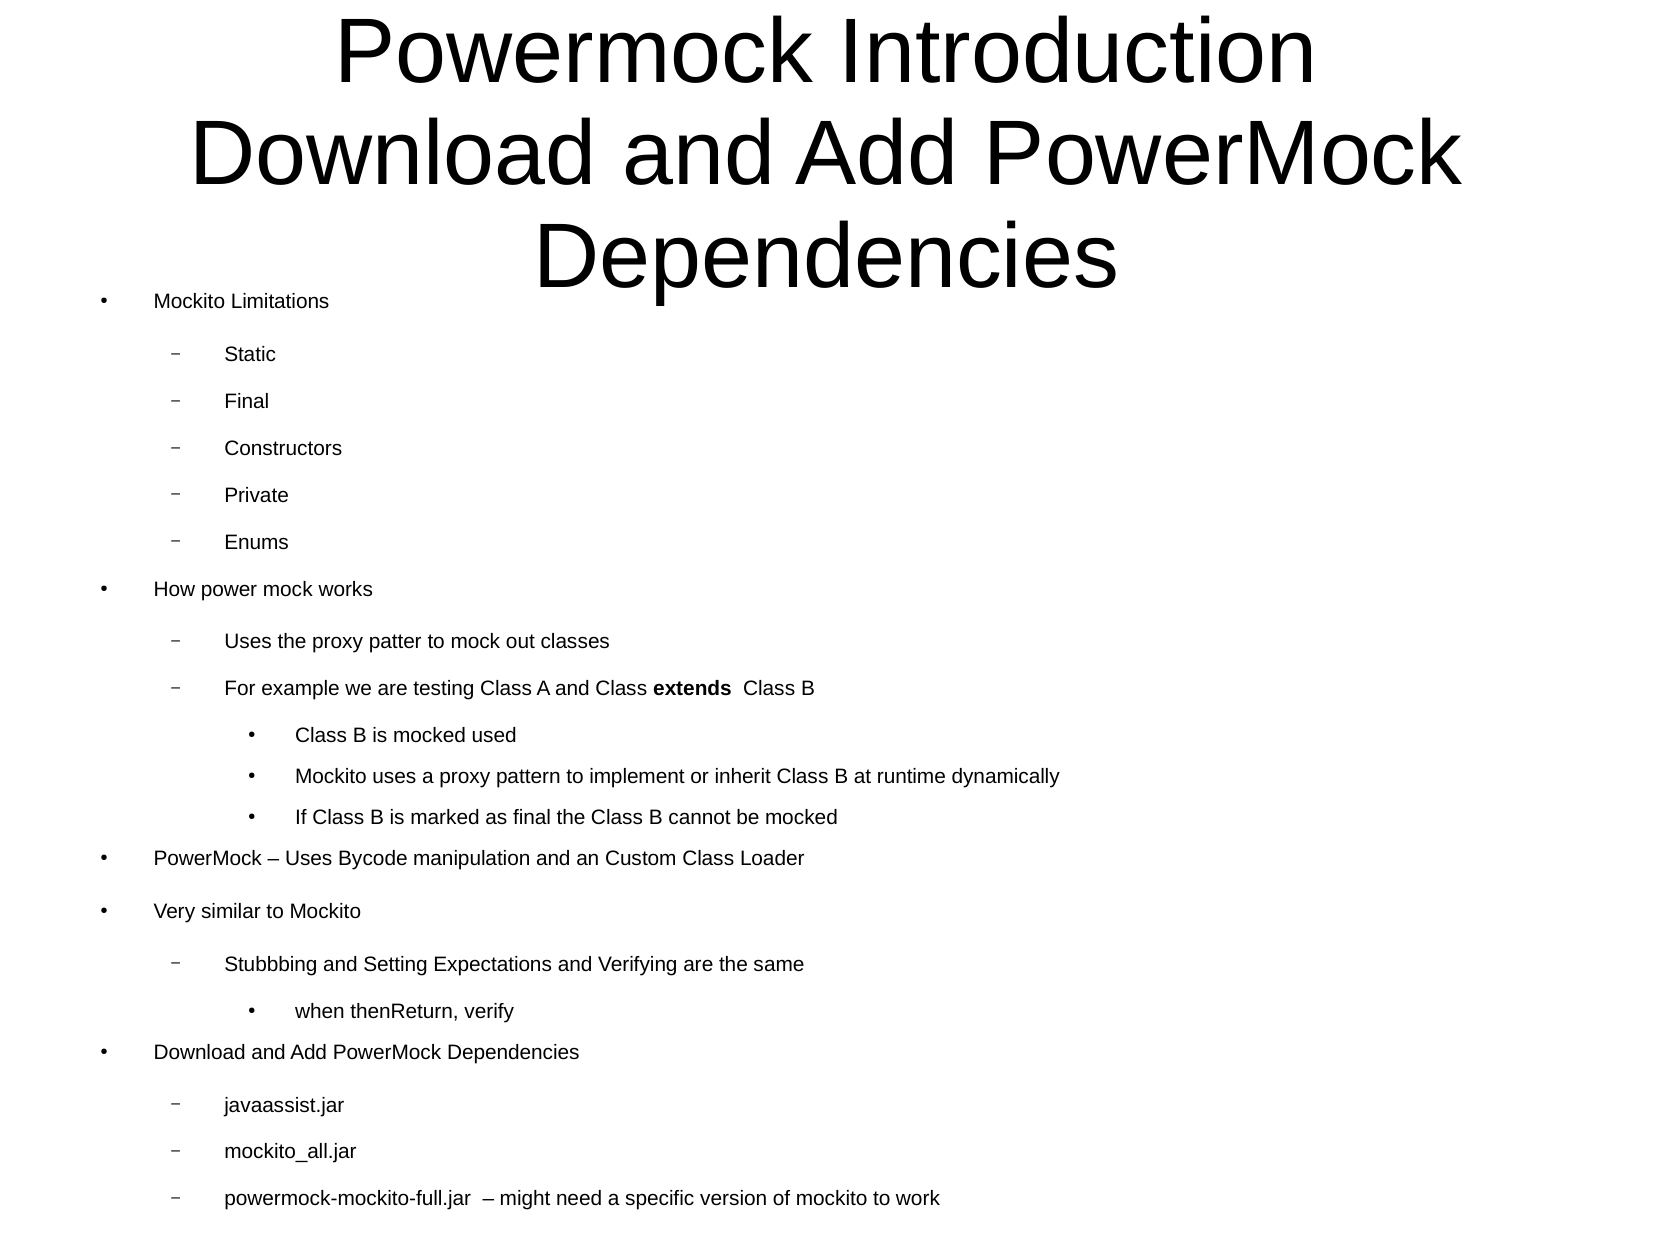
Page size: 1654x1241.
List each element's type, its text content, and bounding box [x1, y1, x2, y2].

title Powermock Introduction Download and Add PowerMock Dependencies [82, 0, 1571, 290]
list Mockito Limitations Static Final Constructors Private Enums How power mock works Uses the proxy patter to mock out classes For example we are testing Class A and Class extends Class B Class B is mocked used Mockito uses a proxy pattern to implement or inherit Class B at runtime dynamically If Class B is marked as final the Class B cannot be mocked PowerMock – Uses Bycode manipulation and an Custom Class Loader Very similar to Mockito Stubbbing and Setting Expectations and Verifying are the same when thenReturn, verify Download and Add PowerMock Dependencies javaassist.jar mockito_all.jar powermock-mockito-full.jar – might need a specific version of mockito to work [82, 290, 1636, 1231]
